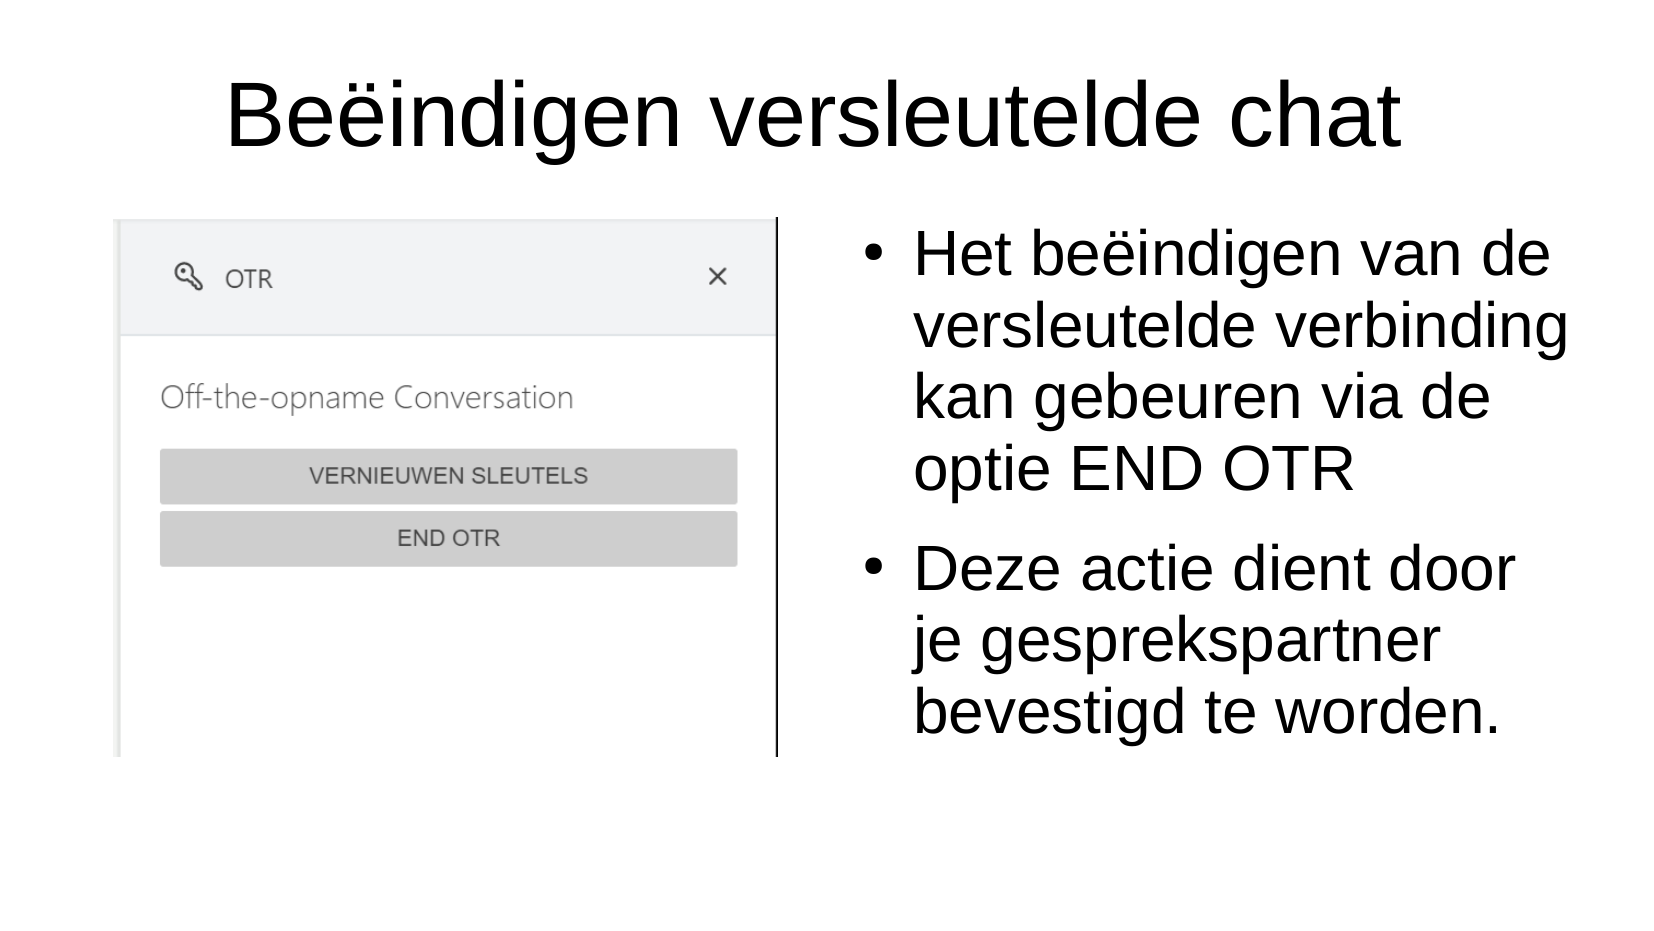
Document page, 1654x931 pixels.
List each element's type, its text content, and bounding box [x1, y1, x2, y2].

title Beëindigen versleutelde chat [82, 37, 1571, 193]
list Het beëindigen van de versleutelde verbinding kan gebeuren via de optie END OTR Deze actie dient door je gesprekspartner bevestigd te worden. [845, 217, 1572, 758]
picture [113, 217, 778, 758]
